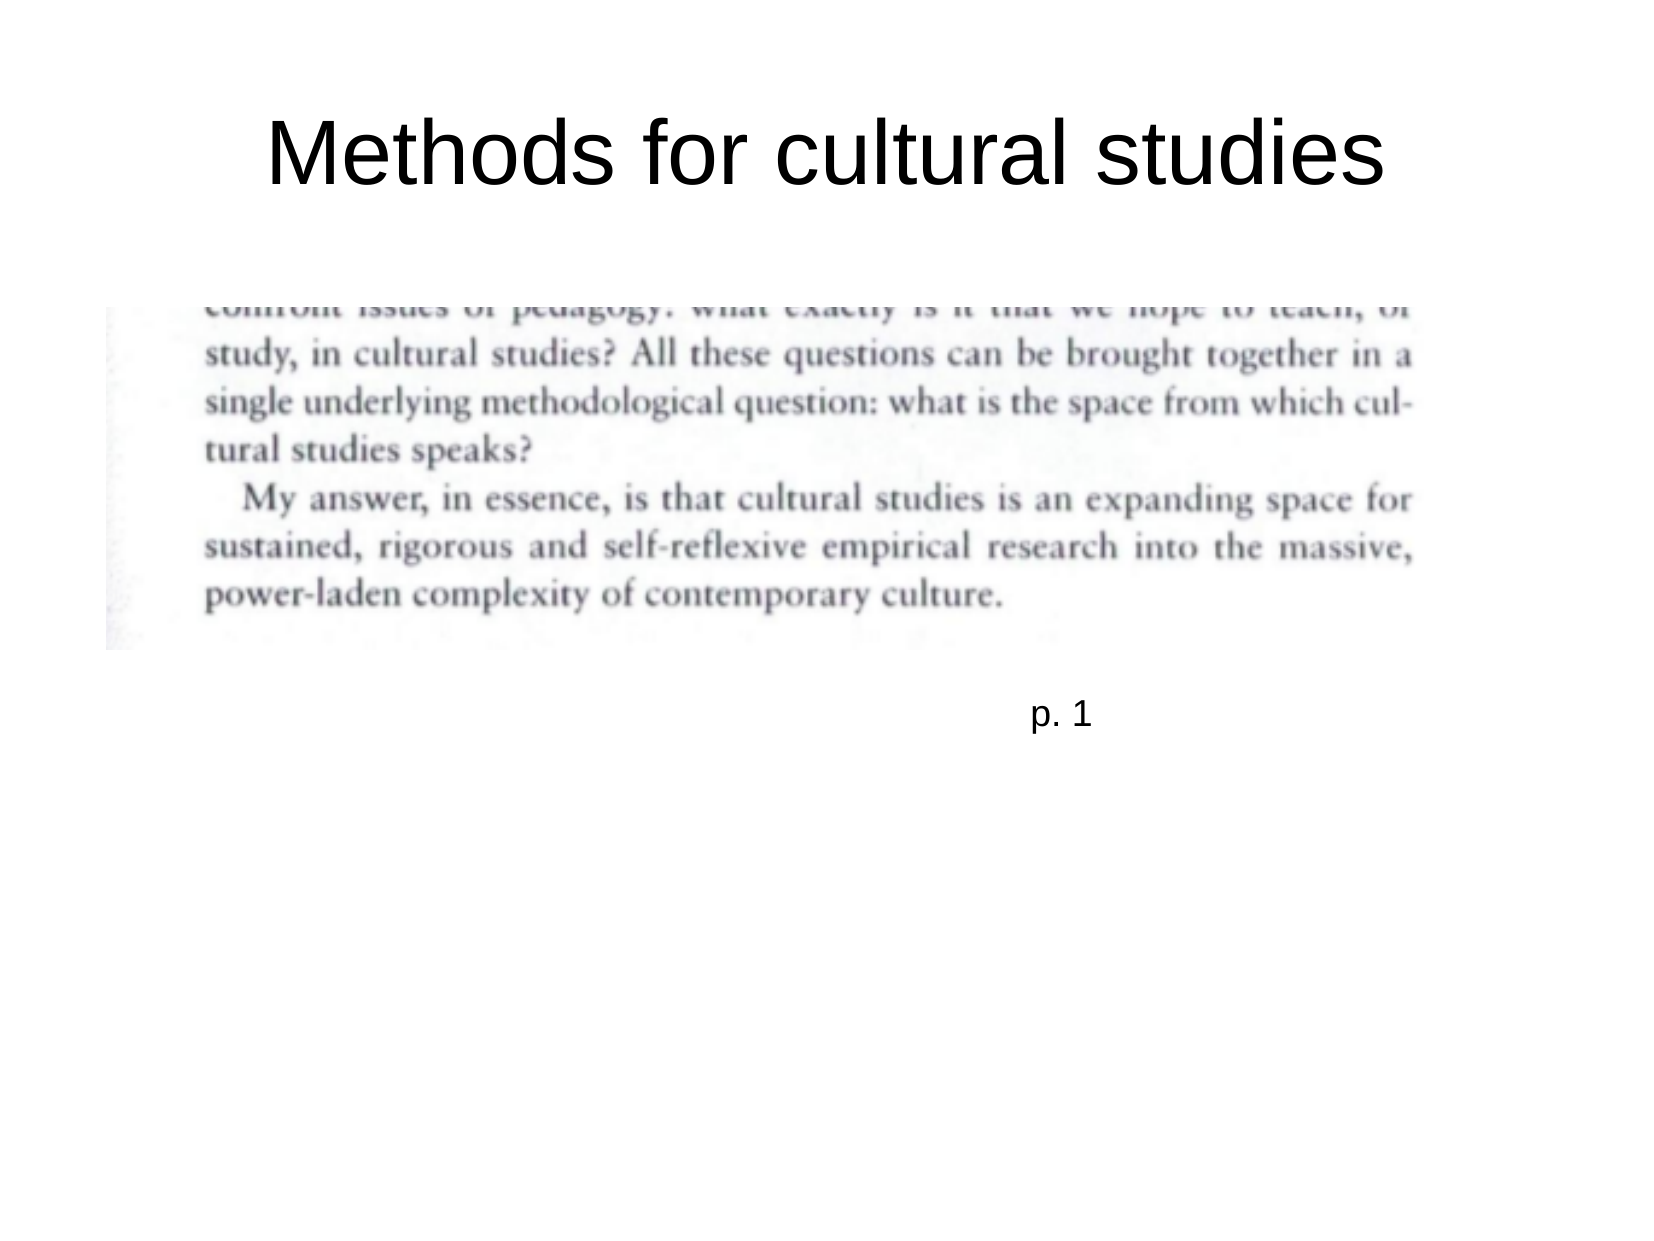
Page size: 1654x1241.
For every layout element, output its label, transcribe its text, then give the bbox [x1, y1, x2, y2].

title Methods for cultural studies [82, 49, 1571, 257]
picture [106, 307, 1465, 650]
text_box p. 1 [1015, 685, 1182, 742]
